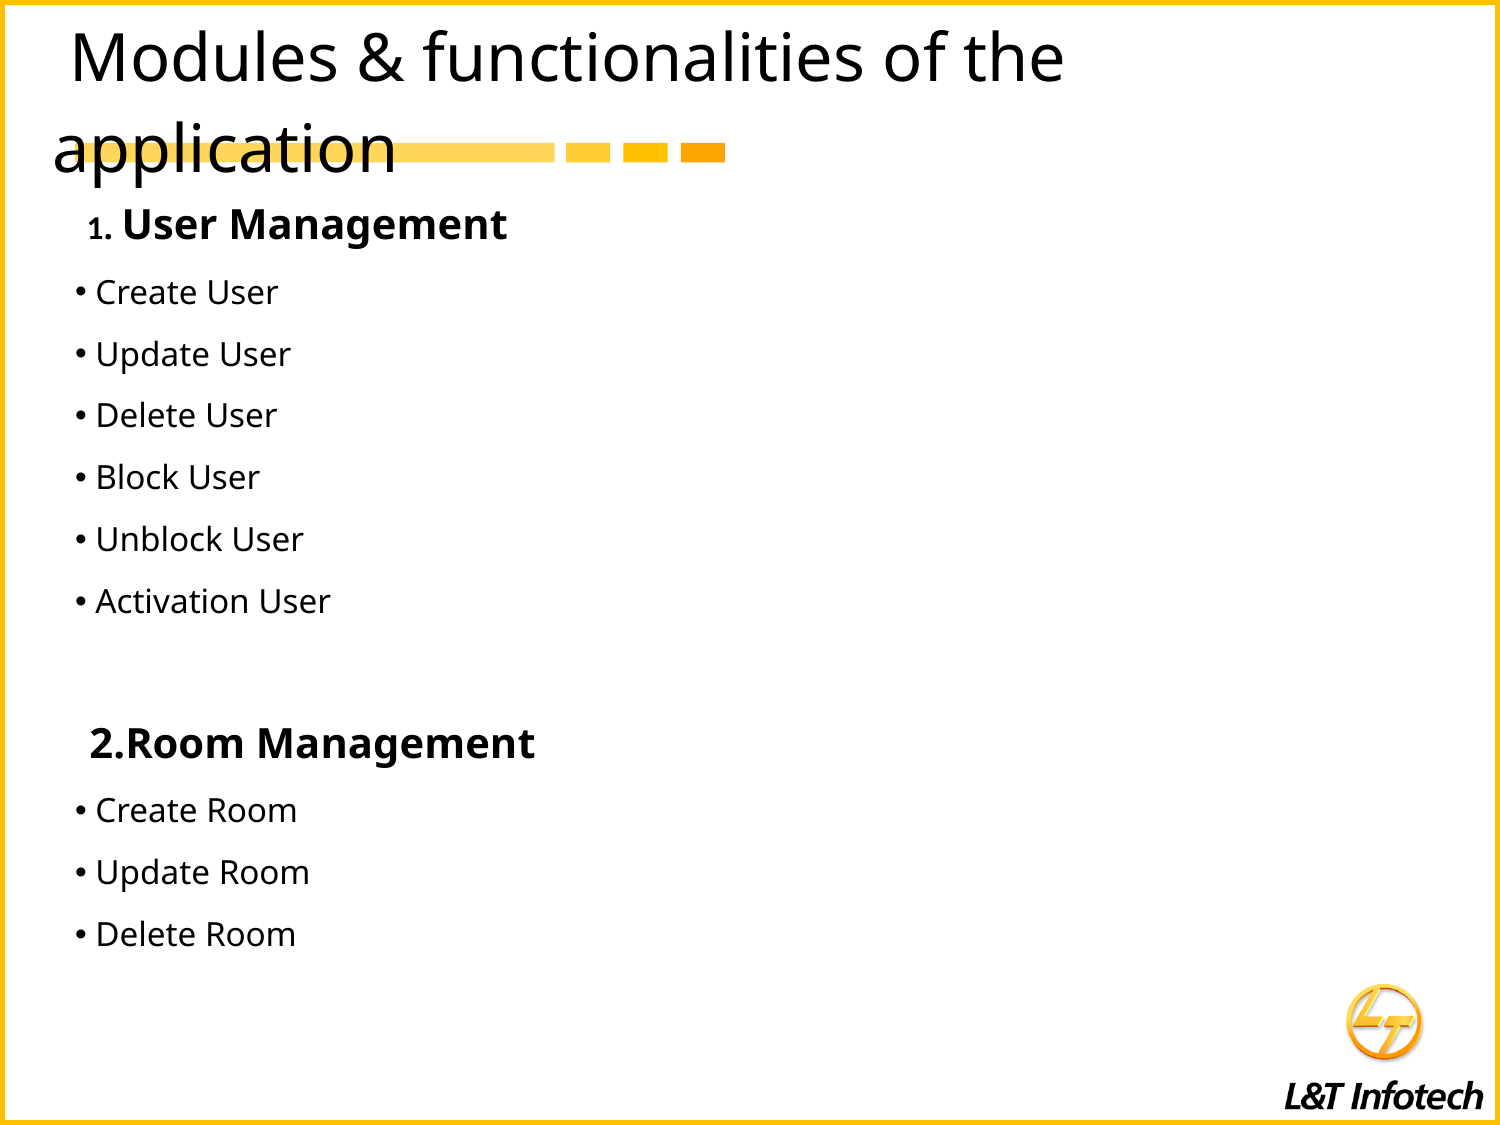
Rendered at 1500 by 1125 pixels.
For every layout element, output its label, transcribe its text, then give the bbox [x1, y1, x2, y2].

picture [1263, 960, 1495, 1120]
title Modules & functionalities of the application [37, 37, 1426, 166]
subtitle 1. User Management Create User Update User Delete User Block User Unblock User Activation User 2.Room Management Create Room Update Room Delete Room [75, 207, 1426, 998]
